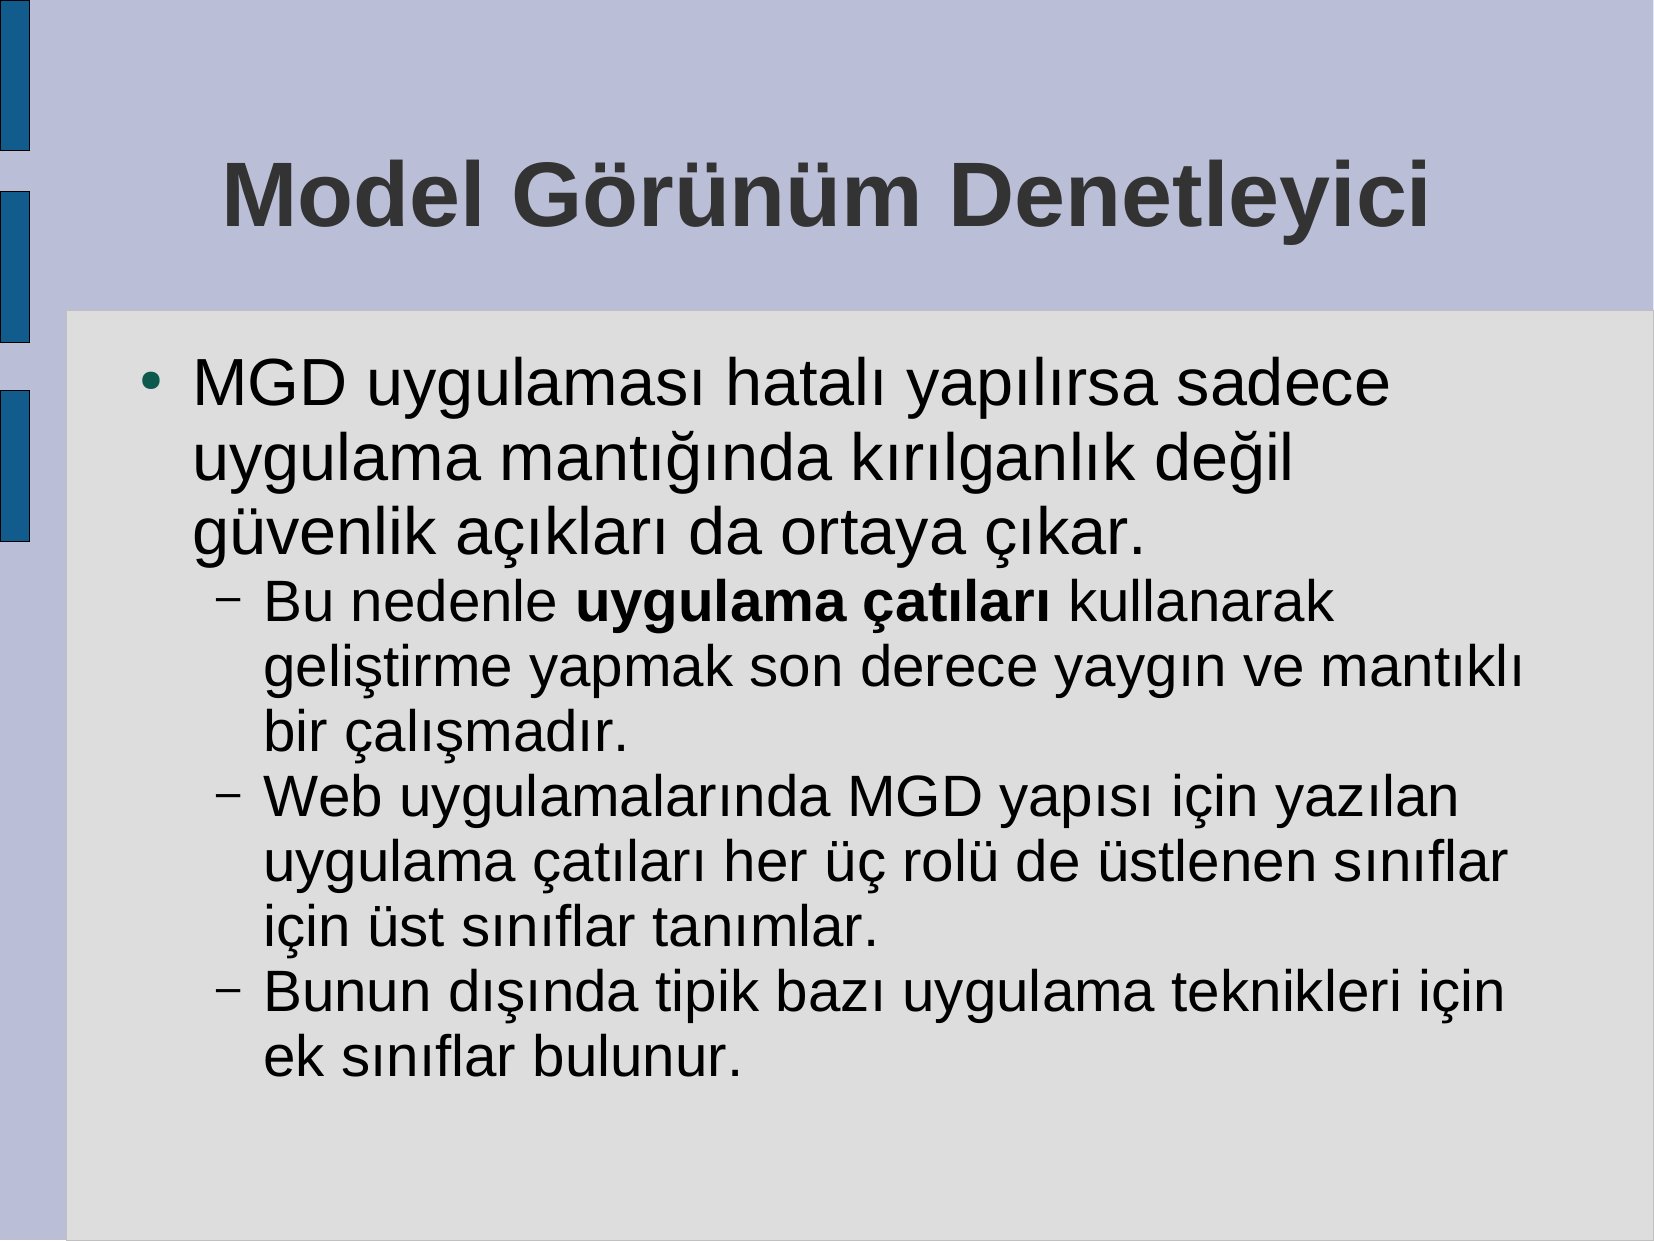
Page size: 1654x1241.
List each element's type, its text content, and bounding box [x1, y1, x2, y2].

title Model Görünüm Denetleyici [121, 91, 1534, 299]
list MGD uygulaması hatalı yapılırsa sadece uygulama mantığında kırılganlık değil güvenlik açıkları da ortaya çıkar. Bu nedenle uygulama çatıları kullanarak geliştirme yapmak son derece yaygın ve mantıklı bir çalışmadır. Web uygulamalarında MGD yapısı için yazılan uygulama çatıları her üç rolü de üstlenen sınıflar için üst sınıflar tanımlar. Bunun dışında tipik bazı uygulama teknikleri için ek sınıflar bulunur. [121, 344, 1534, 1127]
